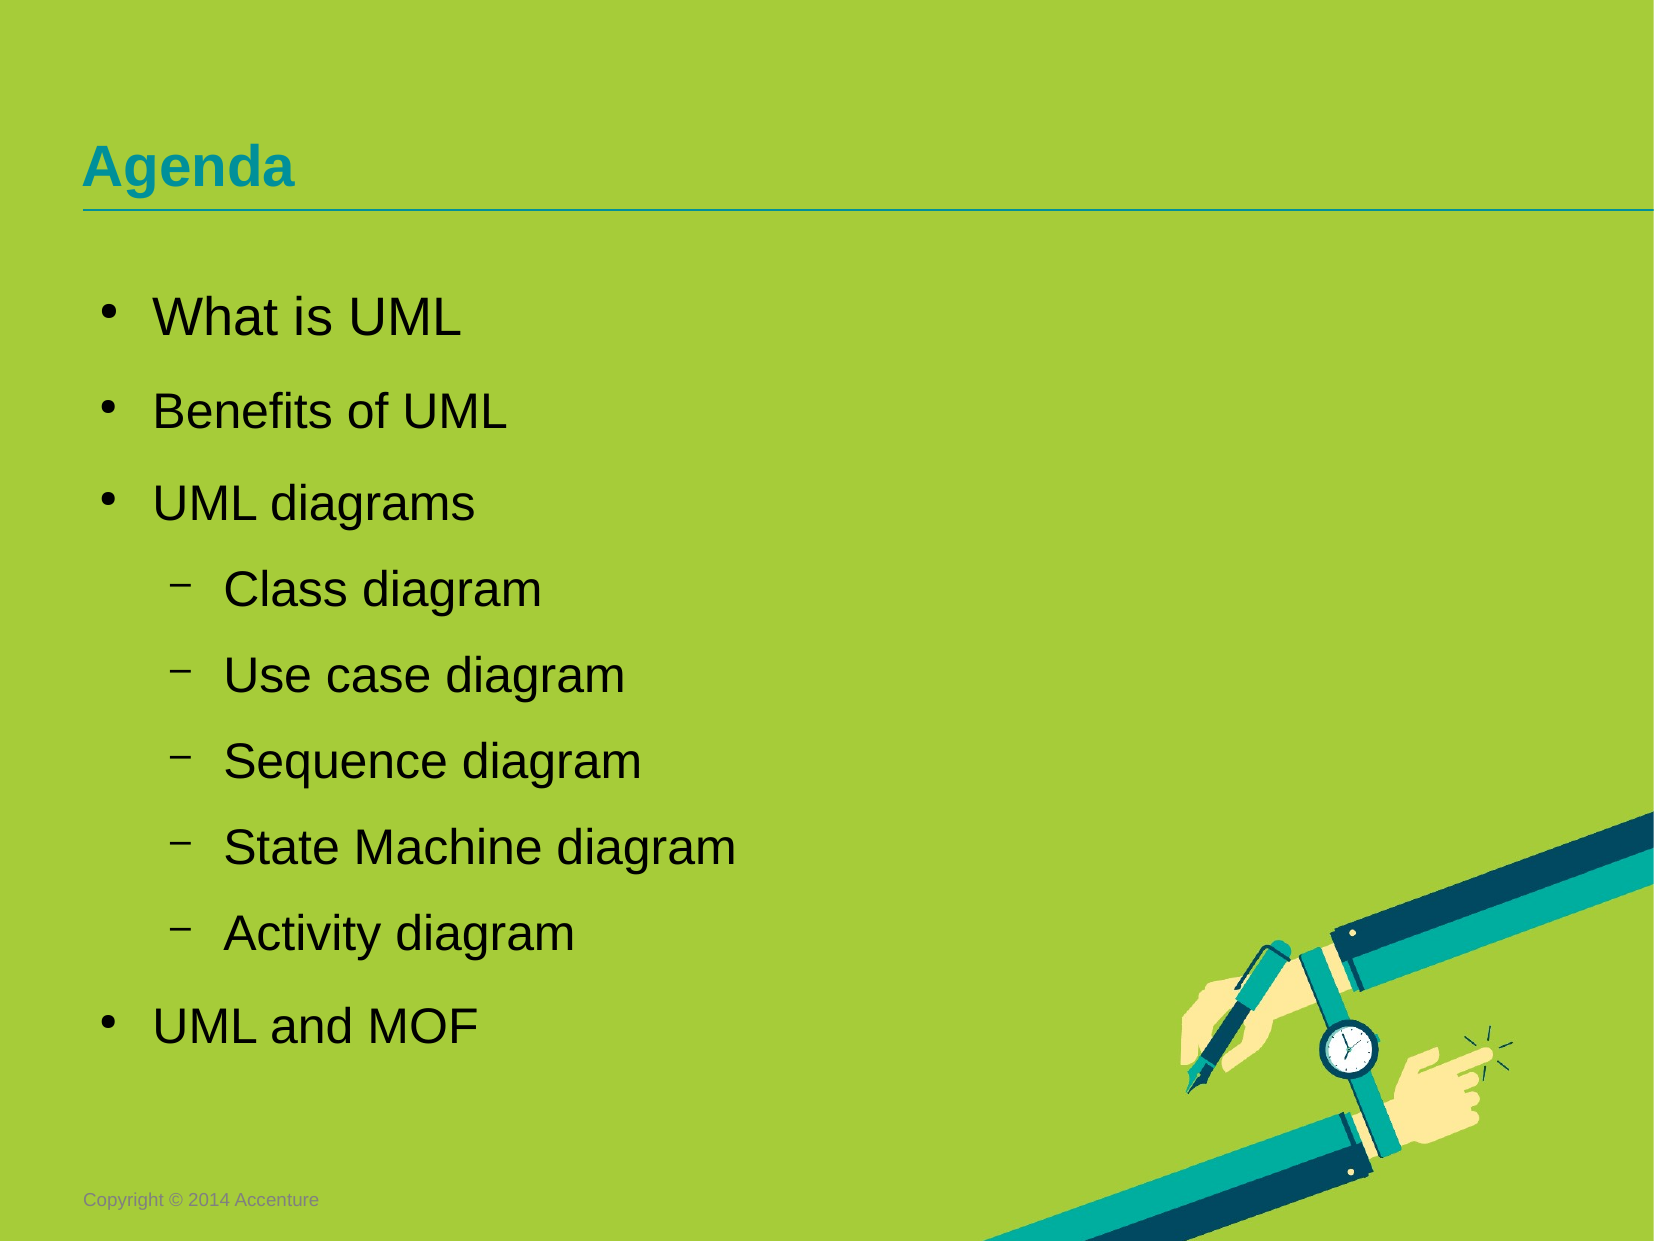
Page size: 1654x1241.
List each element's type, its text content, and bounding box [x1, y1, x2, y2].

list What is UML Benefits of UML UML diagrams Class diagram Use case diagram Sequence diagram State Machine diagram Activity diagram UML and MOF [81, 273, 1571, 1183]
picture [0, 0, 1654, 1241]
title Agenda [81, 56, 1654, 199]
picture [1186, 848, 1654, 1241]
